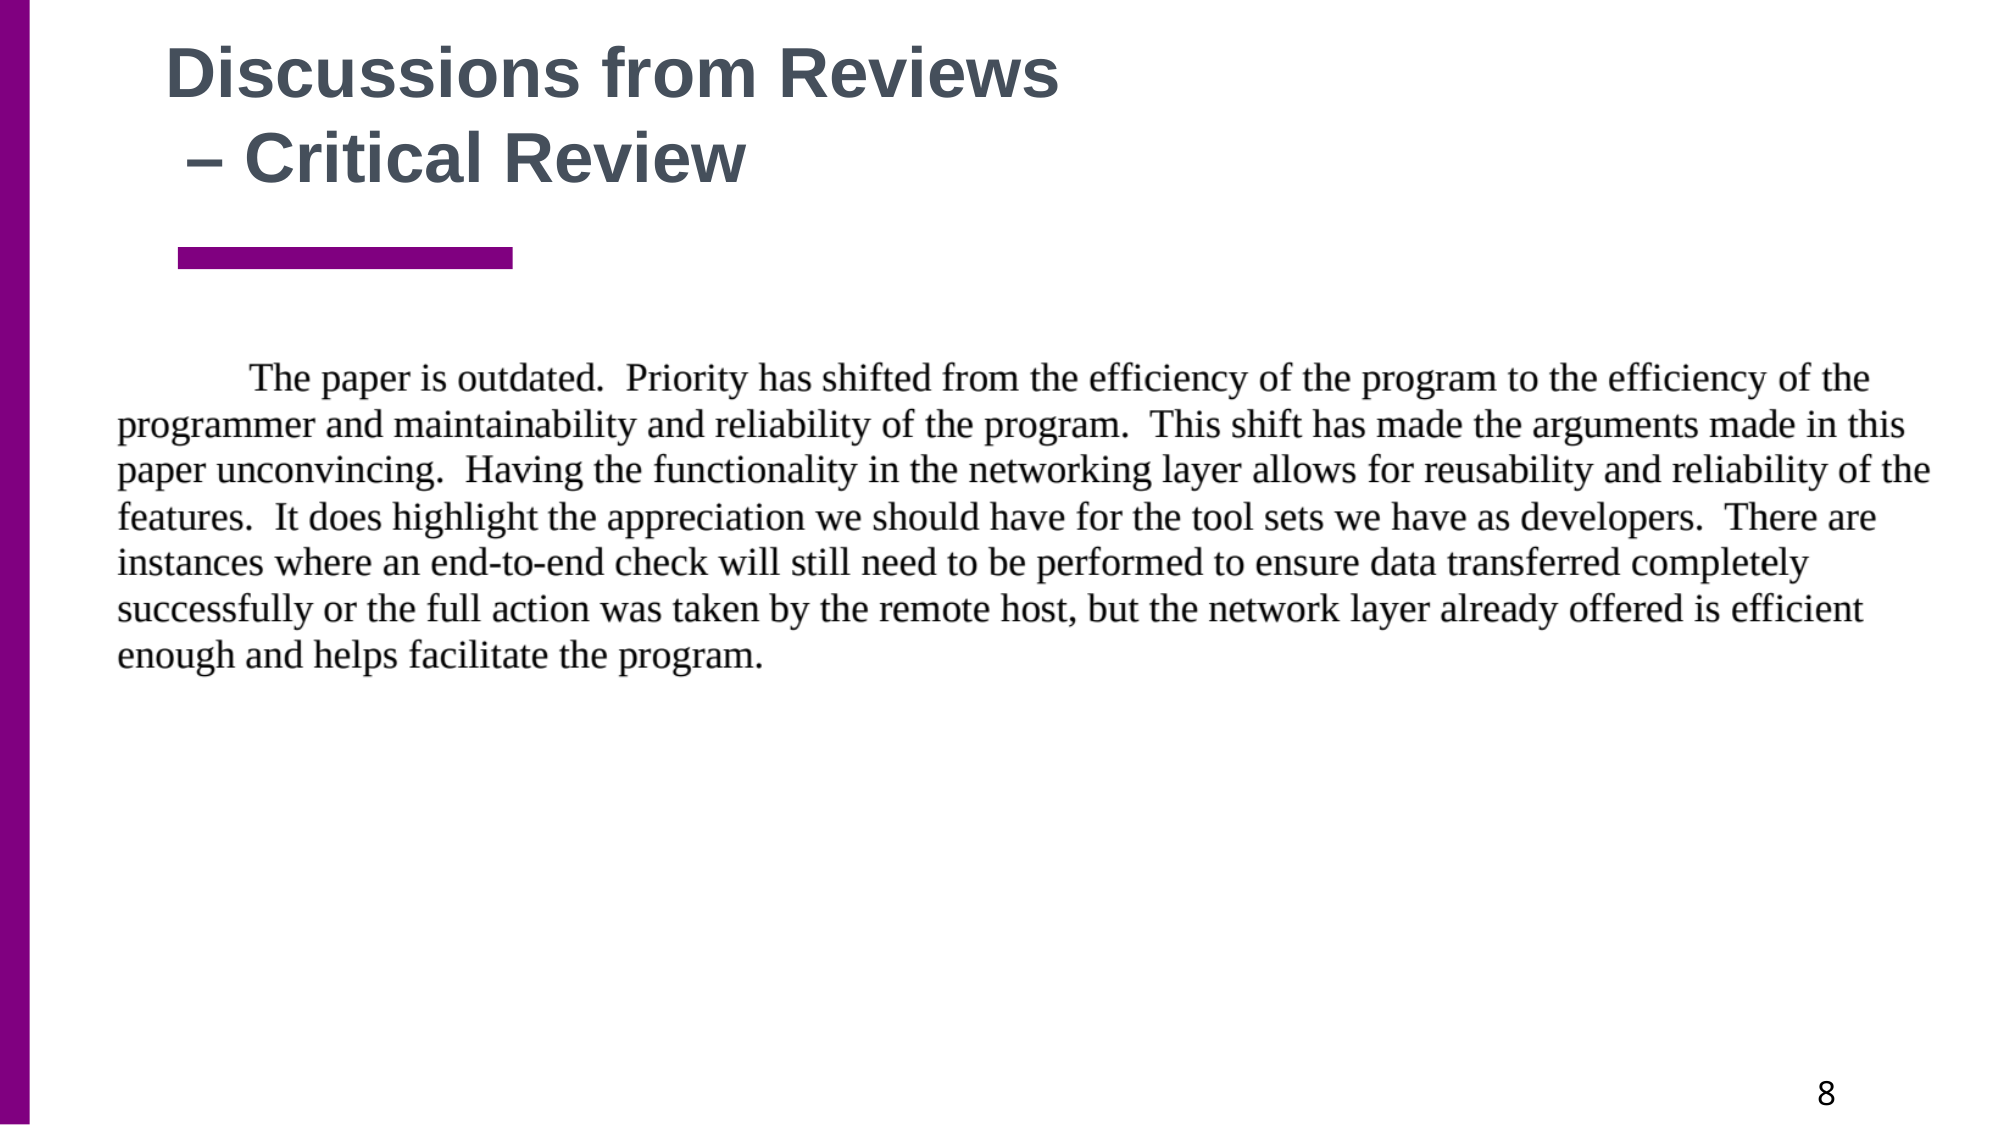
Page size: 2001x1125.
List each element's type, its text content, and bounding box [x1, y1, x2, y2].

picture [90, 348, 1981, 781]
text_box Discussions from Reviews – Critical Review [151, 0, 1849, 212]
